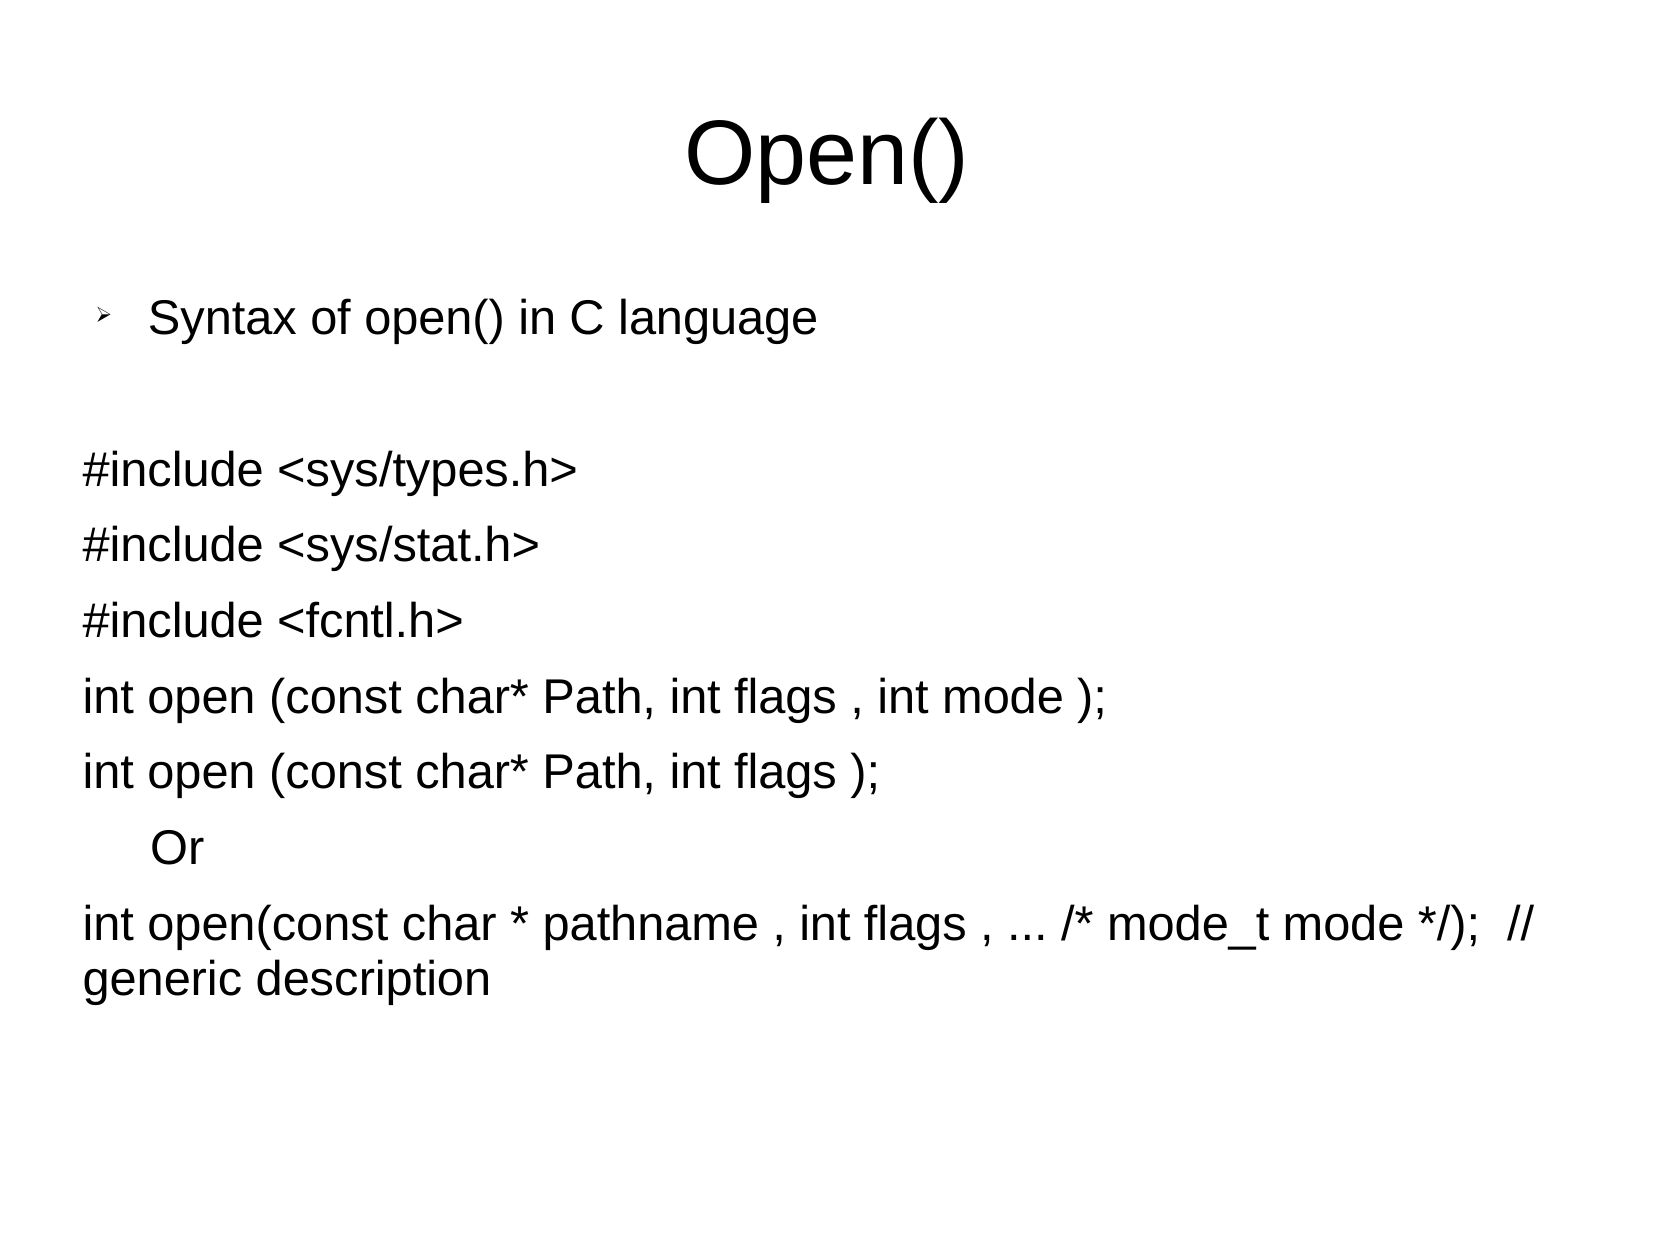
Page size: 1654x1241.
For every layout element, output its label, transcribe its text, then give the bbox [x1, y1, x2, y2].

title Open() [82, 49, 1571, 257]
list Syntax of open() in C language #include <sys/types.h> #include <sys/stat.h> #include <fcntl.h> int open (const char* Path, int flags , int mode ); int open (const char* Path, int flags ); Or int open(const char * pathname , int flags , ... /* mode_t mode */); // generic description [82, 290, 1571, 1010]
